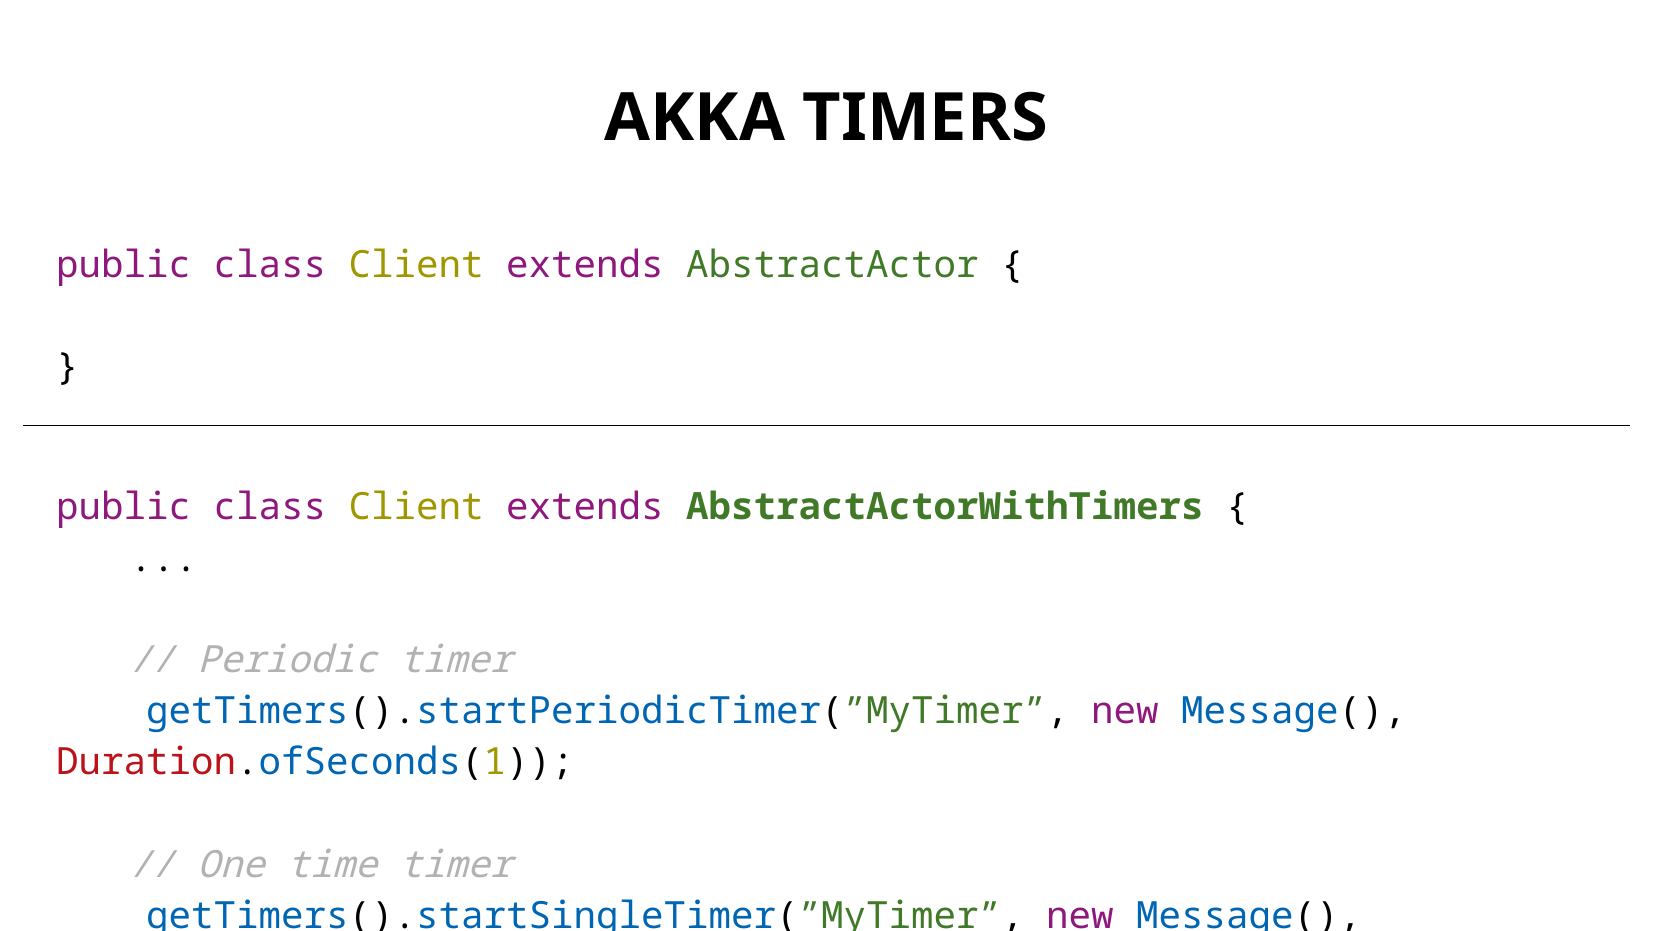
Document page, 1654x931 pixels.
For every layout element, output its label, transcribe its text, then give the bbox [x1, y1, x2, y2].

title AKKA TIMERS [82, 36, 1571, 193]
text_box public class Client extends AbstractActorWithTimers { ... // Periodic timer getTimers().startPeriodicTimer(”MyTimer”, new Message(), Duration.ofSeconds(1)); // One time timer getTimers().startSingleTimer(”MyTimer”, new Message(), Duration.ofSeconds(1)); ... } [41, 472, 1654, 903]
text_box public class Client extends AbstractActor { } [41, 230, 1412, 373]
